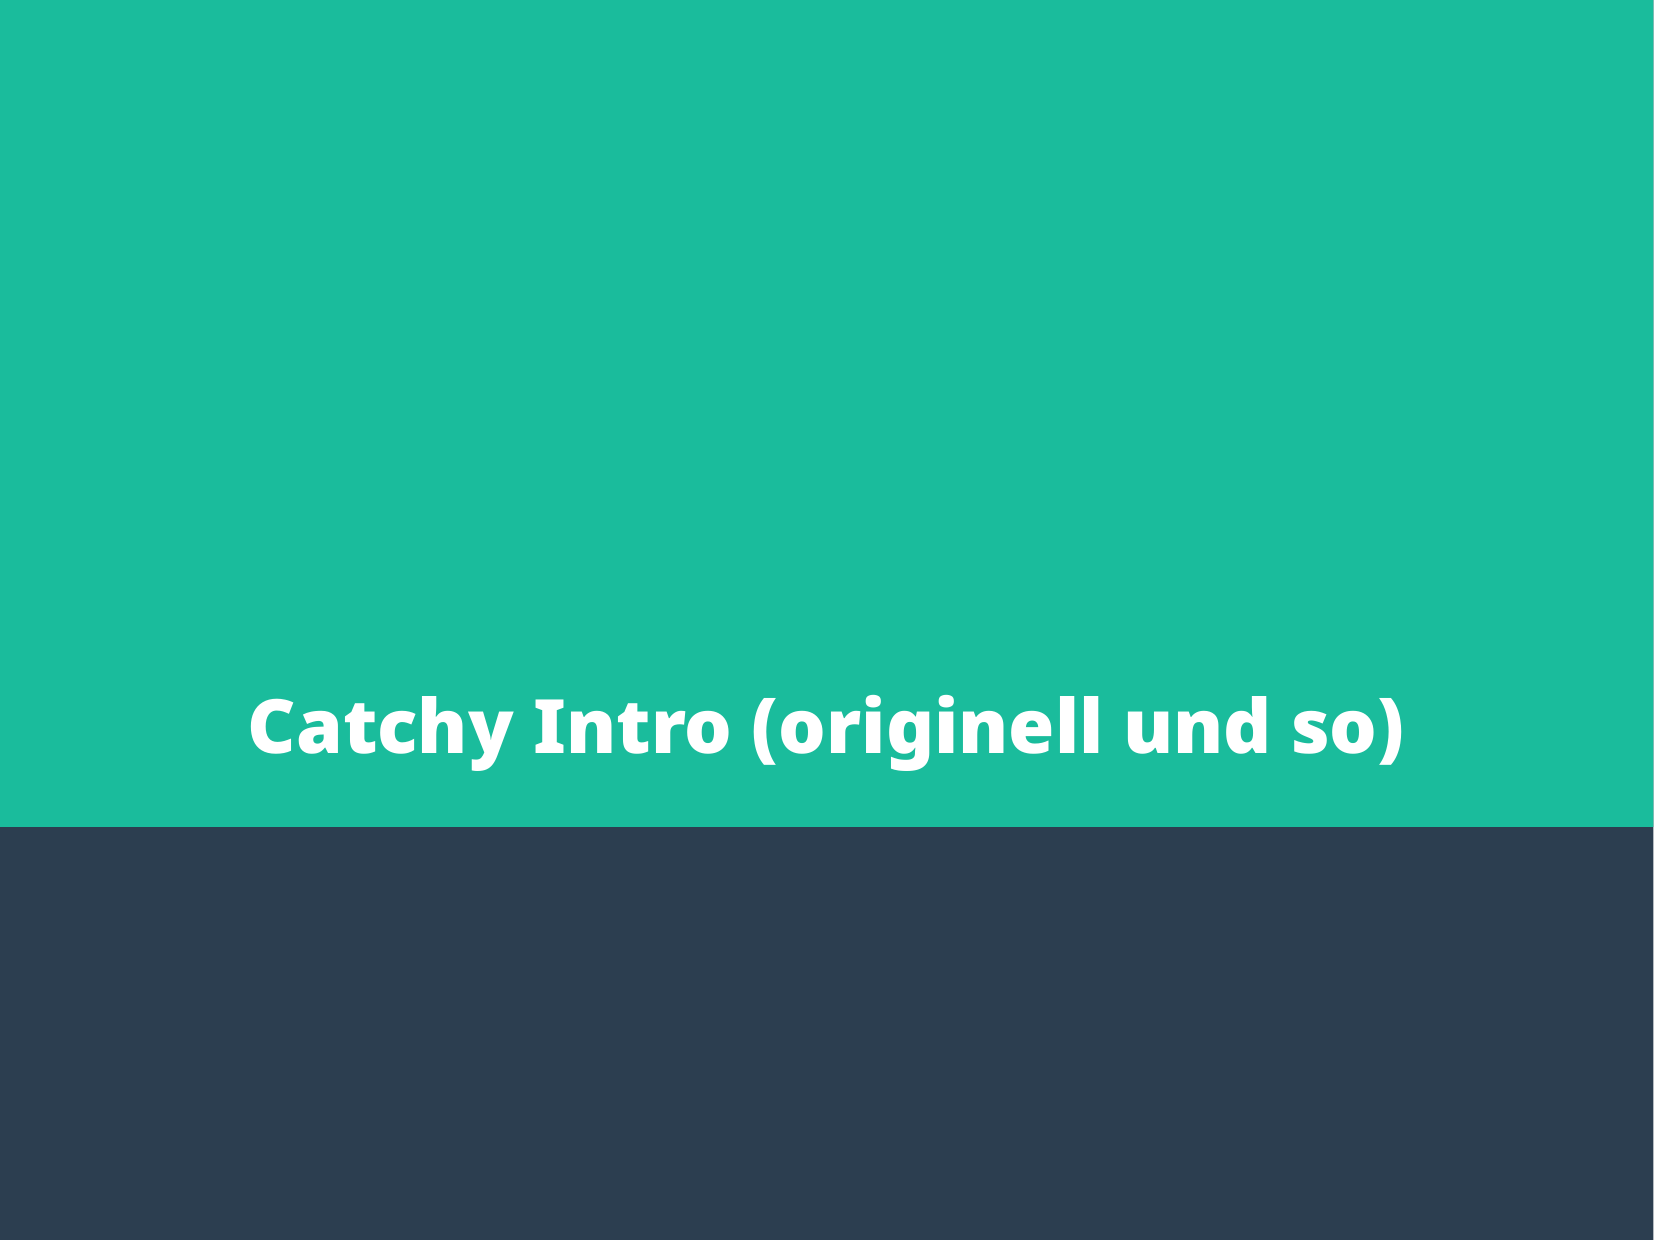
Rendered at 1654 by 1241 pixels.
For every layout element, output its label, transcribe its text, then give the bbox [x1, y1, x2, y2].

title Catchy Intro (originell und so) [59, 620, 1595, 778]
